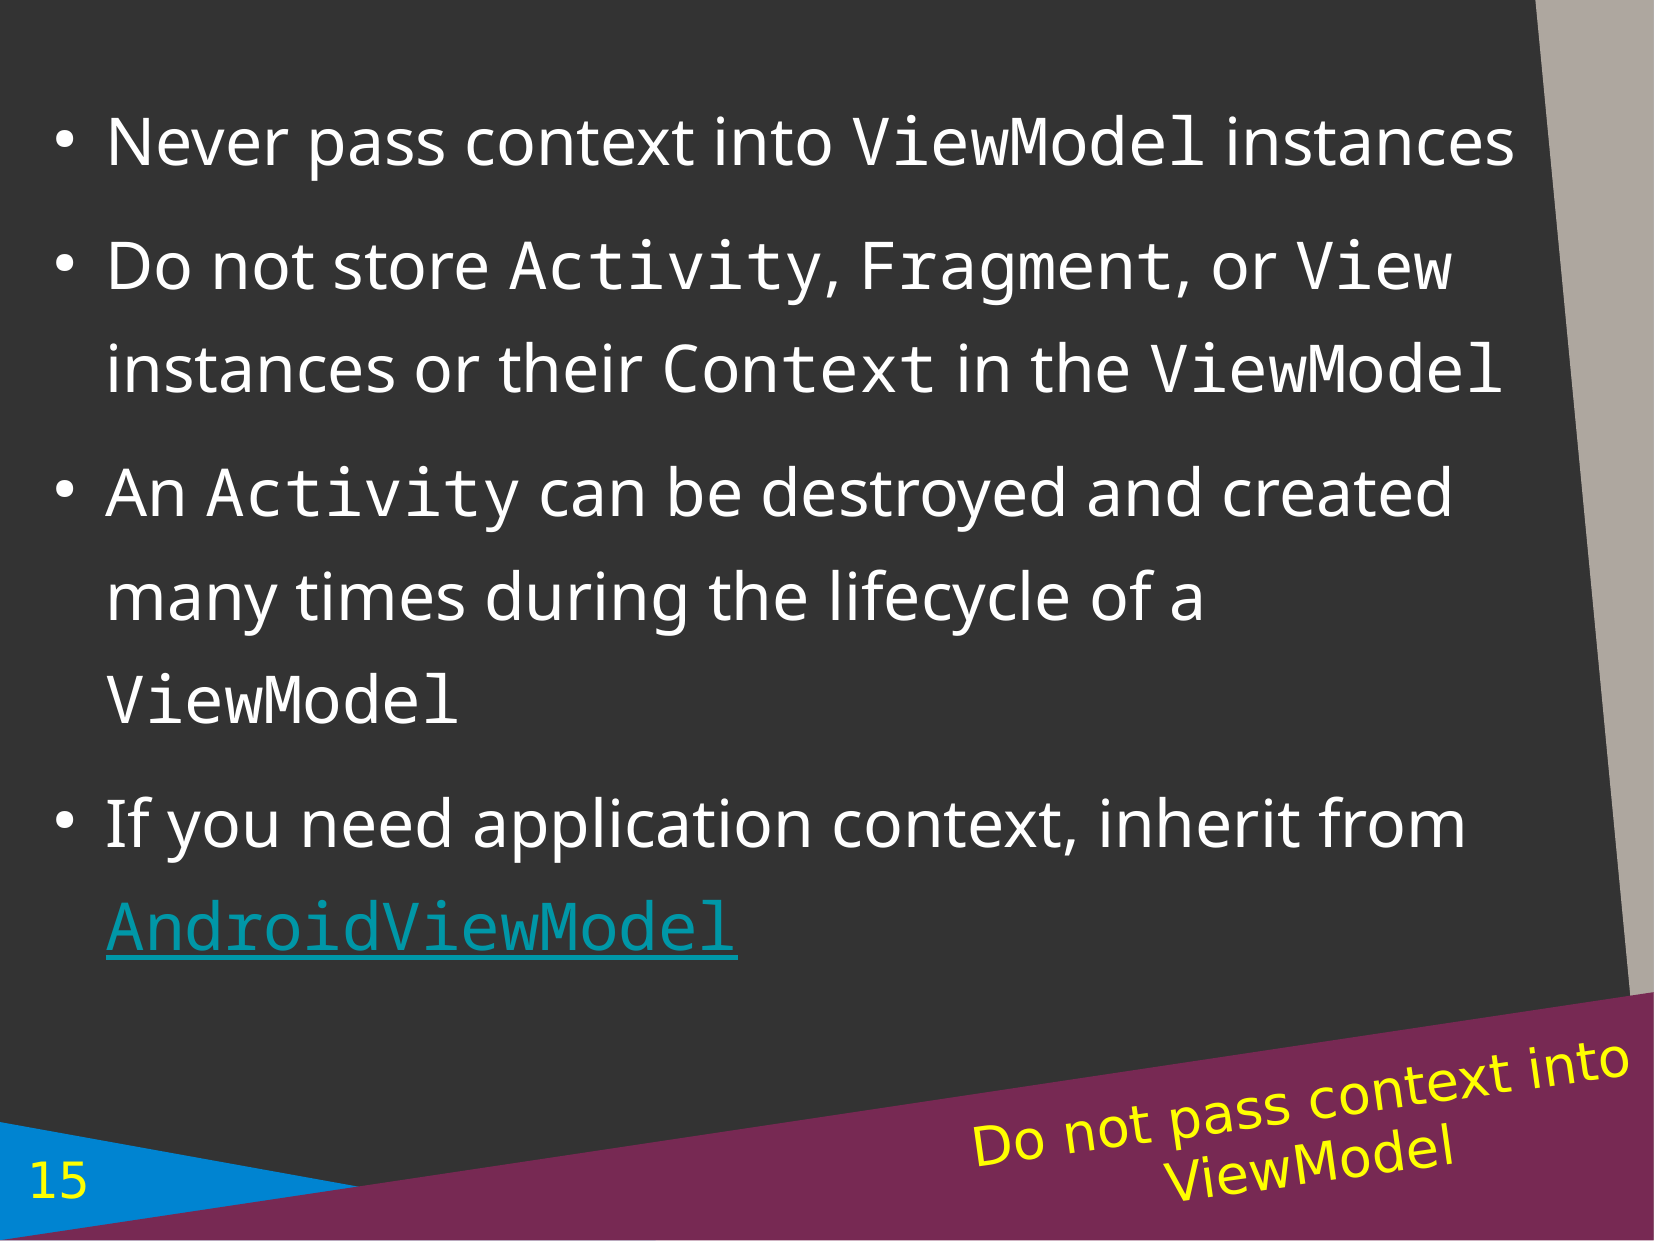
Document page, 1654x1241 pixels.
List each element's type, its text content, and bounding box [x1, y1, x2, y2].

title Do not pass context into ViewModel [956, 995, 1654, 1241]
list Never pass context into ViewModel instances Do not store Activity, Fragment, or View instances or their Context in the ViewModel An Activity can be destroyed and created many times during the lifecycle of a ViewModel If you need application context, inherit from AndroidViewModel [35, 59, 1524, 993]
